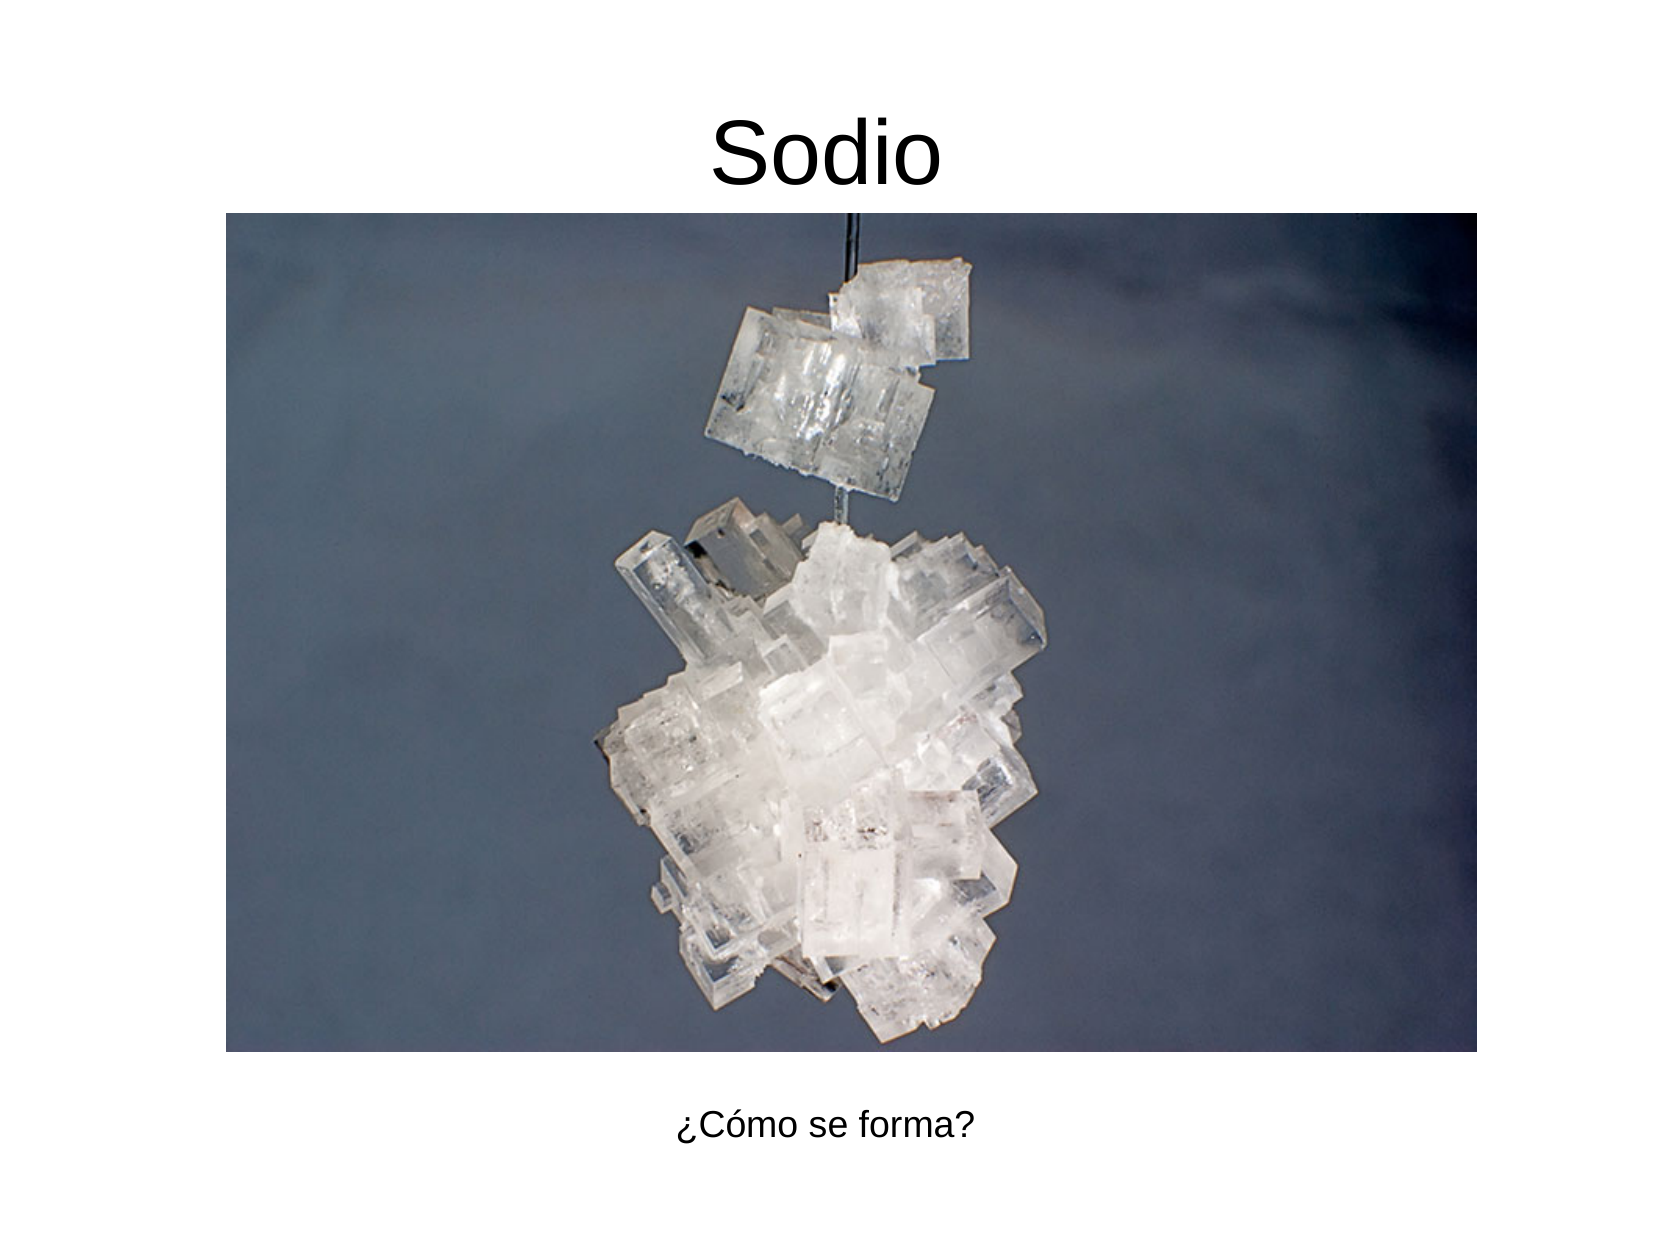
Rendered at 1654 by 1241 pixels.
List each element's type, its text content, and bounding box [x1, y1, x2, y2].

picture [226, 213, 1477, 1052]
text_box ¿Cómo se forma? [660, 1096, 991, 1154]
title Sodio [82, 49, 1571, 257]
